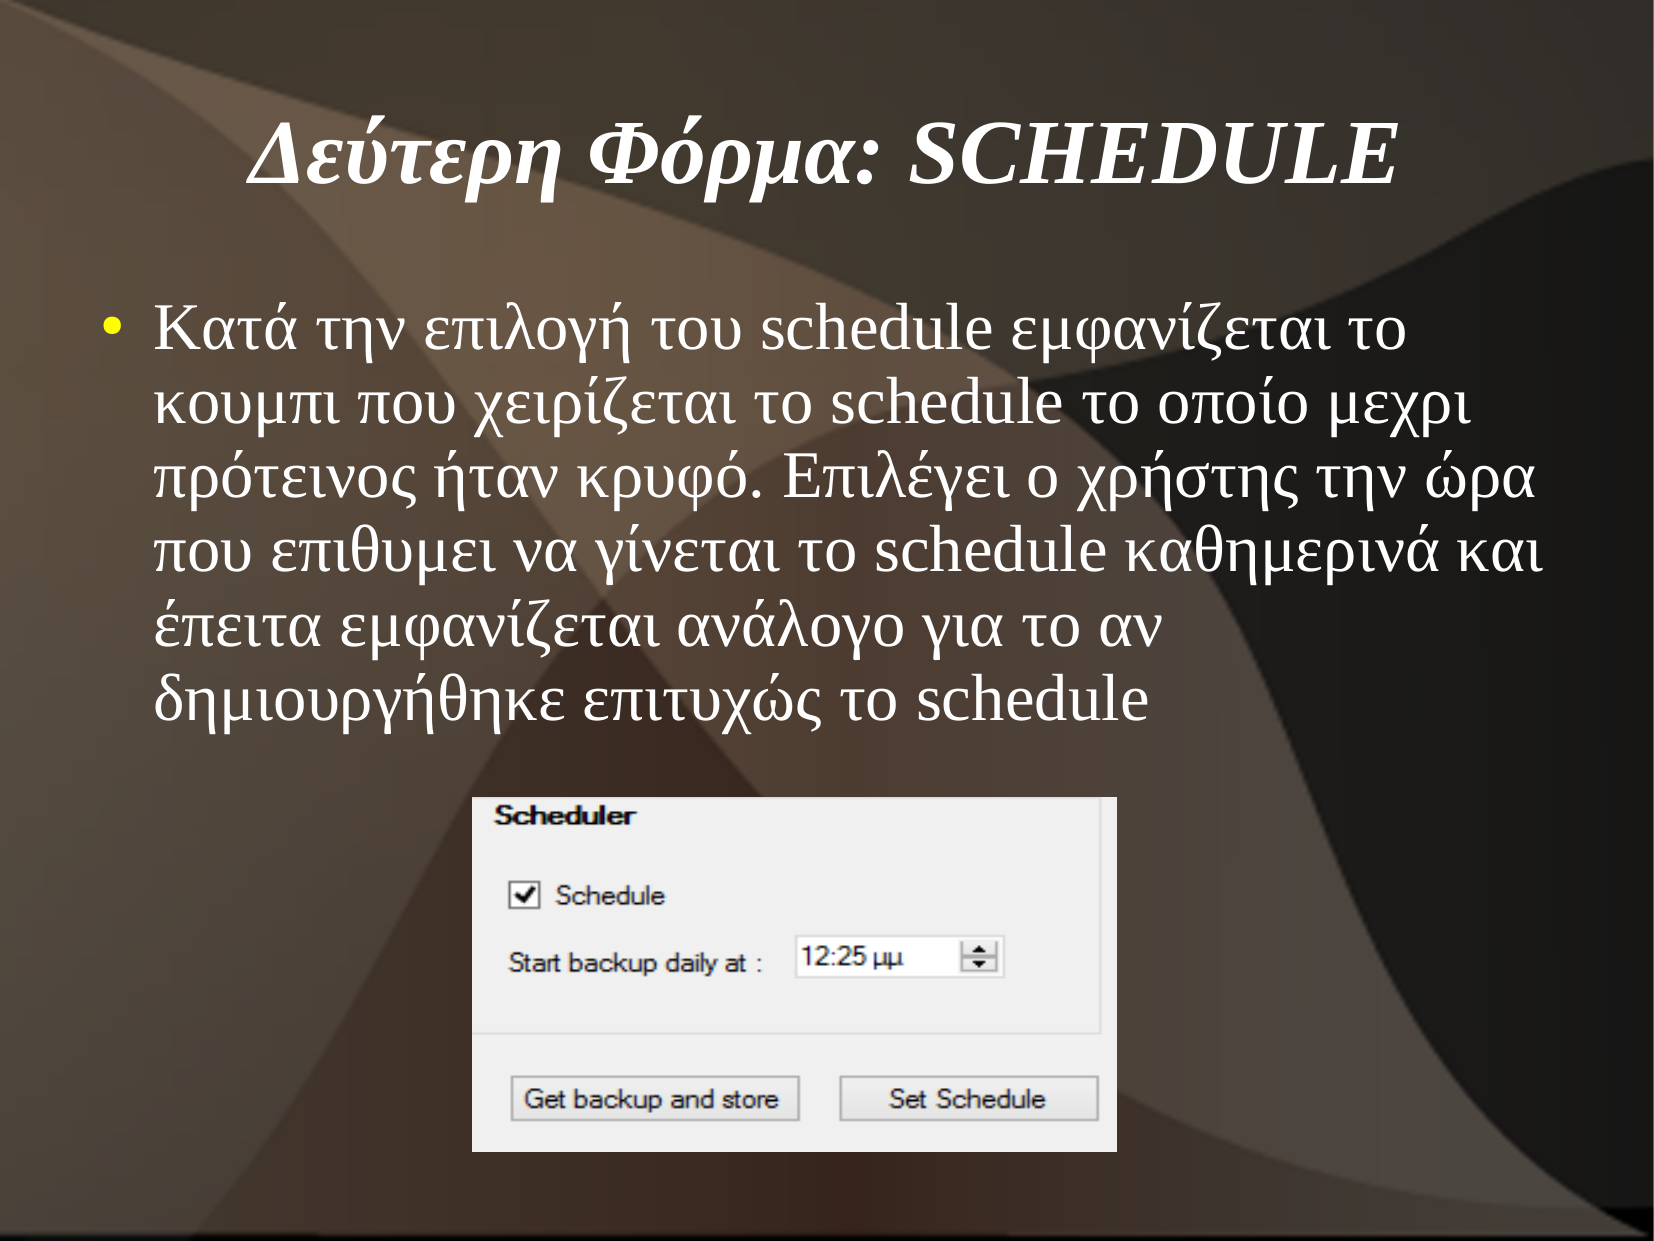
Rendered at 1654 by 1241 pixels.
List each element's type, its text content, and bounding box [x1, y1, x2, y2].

title Δεύτερη Φόρμα: SCHEDULE [82, 49, 1571, 257]
picture [0, 0, 1654, 1241]
list Κατά την επιλογή του schedule εμφανίζεται το κουμπι που χειρίζεται το schedule το οποίο μεχρι πρότεινος ήταν κρυφό. Επιλέγει ο χρήστης την ώρα που επιθυμει να γίνεται το schedule καθημερινά και έπειτα εμφανίζεται ανάλογο για το αν δημιουργήθηκε επιτυχώς το schedule [82, 290, 1571, 1109]
